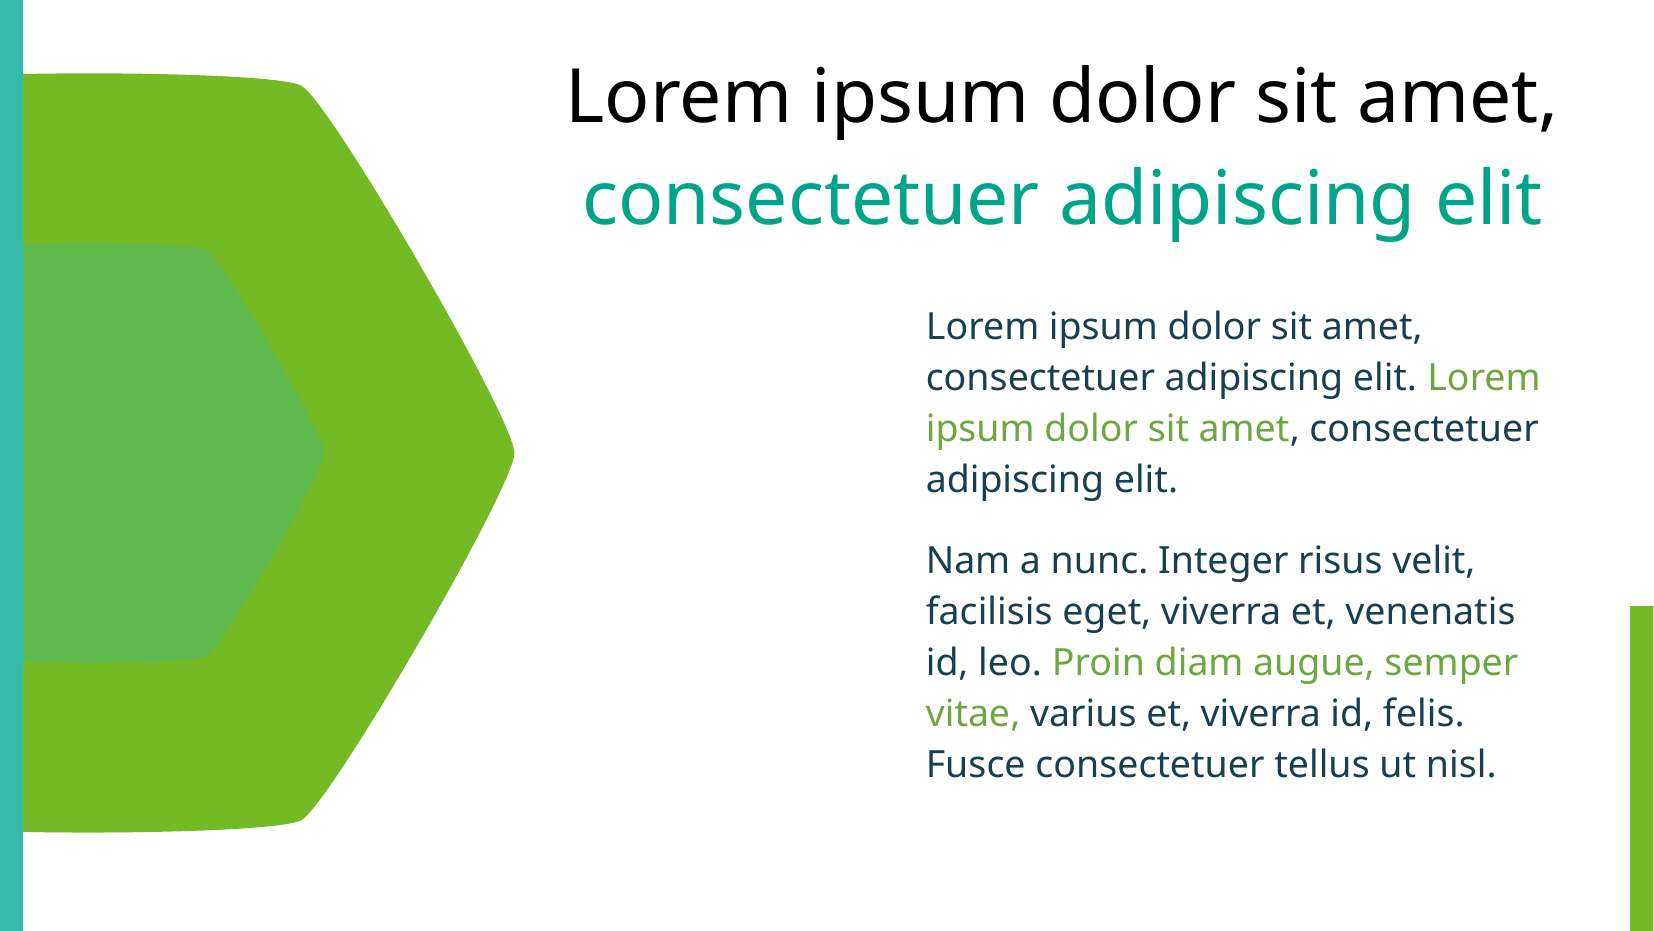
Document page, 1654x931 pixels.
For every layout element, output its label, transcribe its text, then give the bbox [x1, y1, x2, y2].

title Lorem ipsum dolor sit amet, consectetuer adipiscing elit [555, 49, 1571, 239]
text_box [0, 73, 515, 833]
list Lorem ipsum dolor sit amet, consectetuer adipiscing elit. Lorem ipsum dolor sit amet, consectetuer adipiscing elit. Nam a nunc. Integer risus velit, facilisis eget, viverra et, venenatis id, leo. Proin diam augue, semper vitae, varius et, viverra id, felis. Fusce consectetuer tellus ut nisl. [855, 299, 1561, 870]
